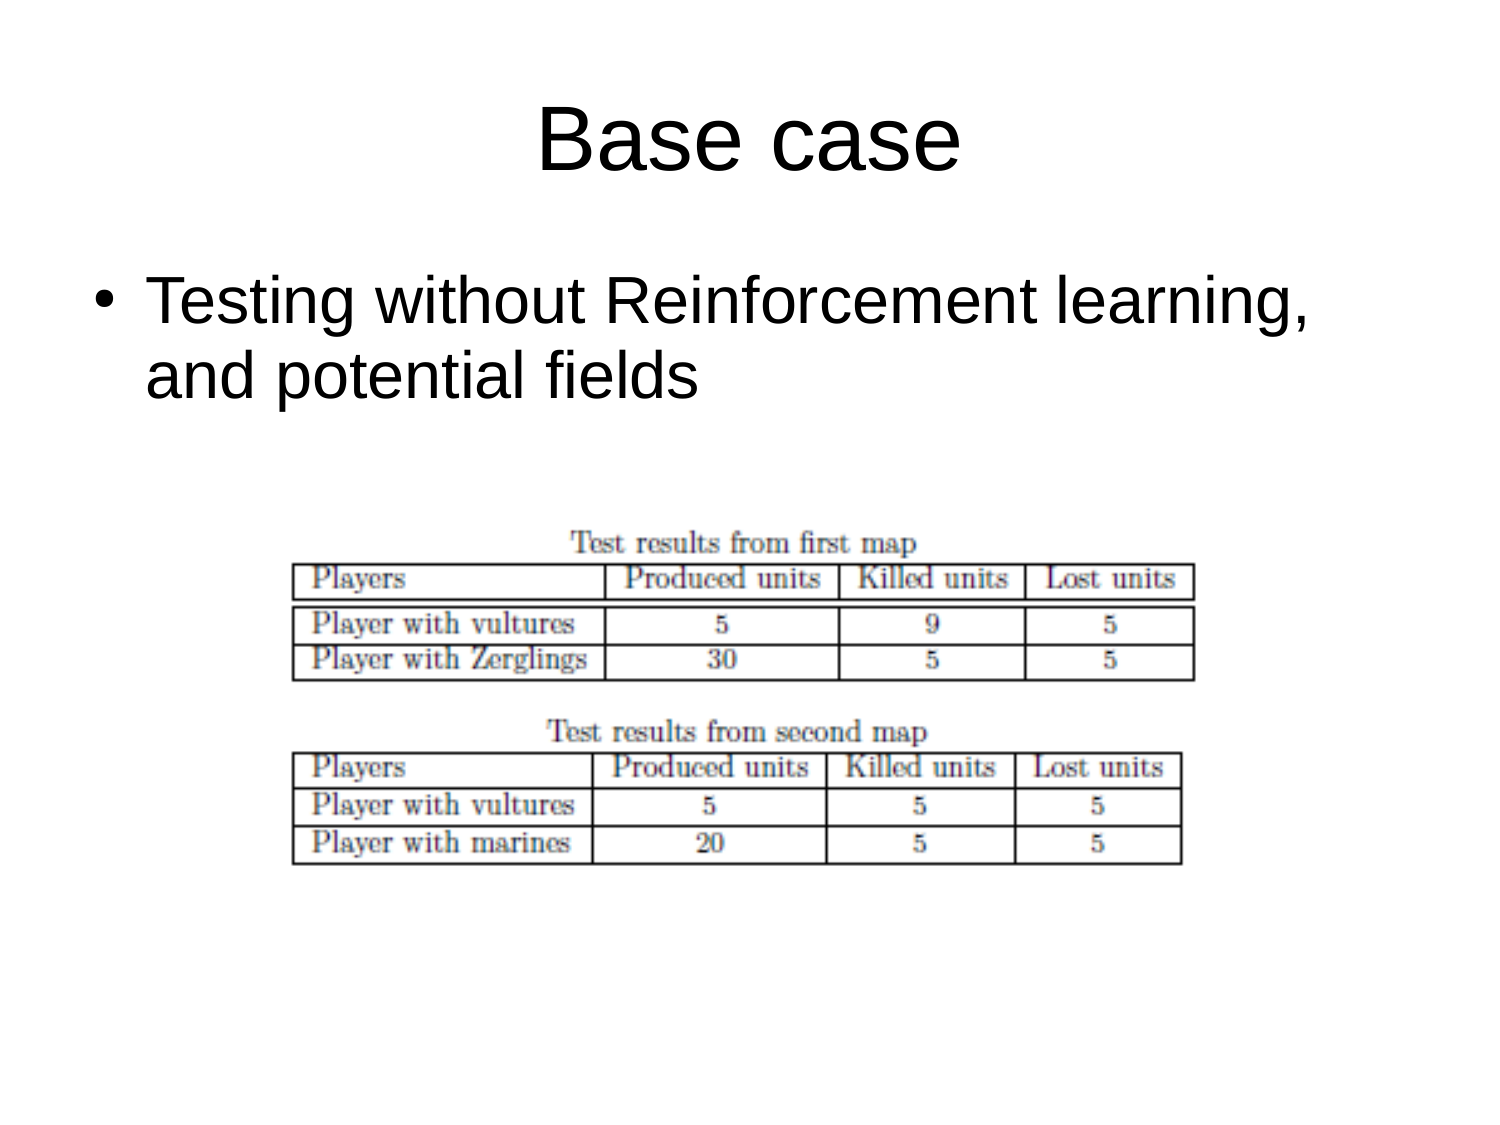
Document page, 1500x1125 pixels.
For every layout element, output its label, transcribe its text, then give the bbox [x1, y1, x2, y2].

list Testing without Reinforcement learning, and potential fields [75, 263, 1418, 618]
title Base case [75, 45, 1426, 233]
picture [260, 501, 1211, 886]
